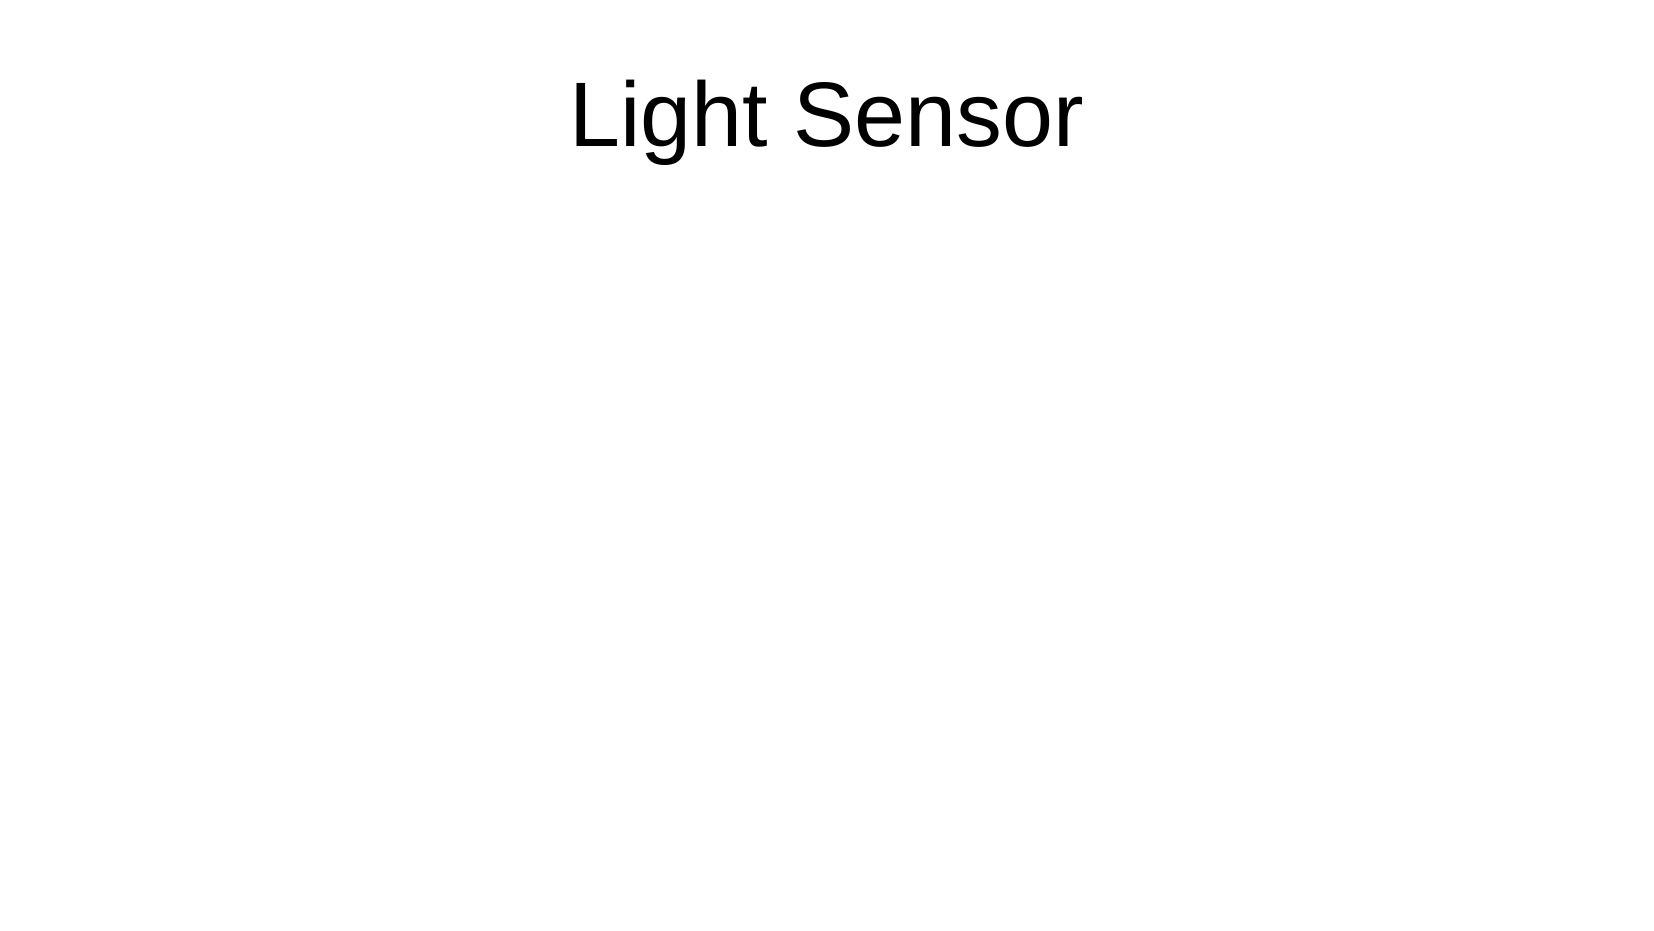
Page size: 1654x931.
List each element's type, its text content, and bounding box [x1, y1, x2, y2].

title Light Sensor [82, 37, 1571, 193]
